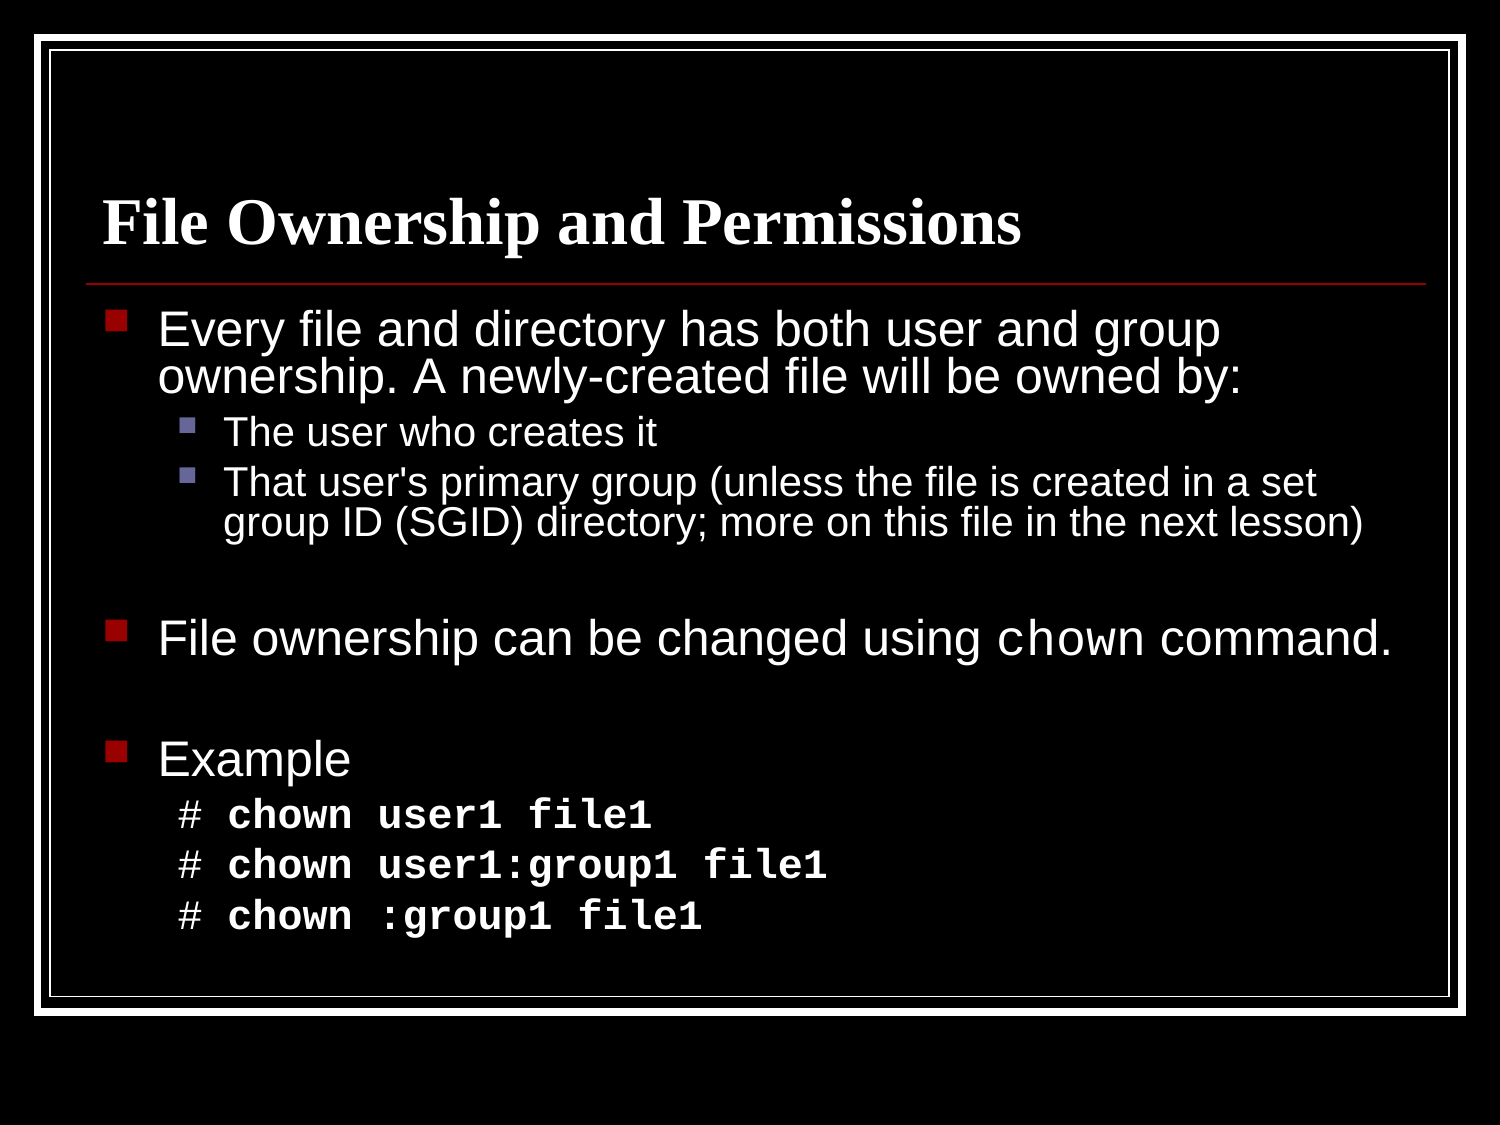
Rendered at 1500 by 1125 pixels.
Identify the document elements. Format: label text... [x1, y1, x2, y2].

list Every file and directory has both user and group ownership. A newly-created file will be owned by: The user who creates it That user's primary group (unless the file is created in a set group ID (SGID) directory; more on this file in the next lesson) File ownership can be changed using chown command. Example # chown user1 file1 # chown user1:group1 file1 # chown :group1 file1 [87, 299, 1426, 963]
title File Ownership and Permissions [87, 77, 1426, 266]
